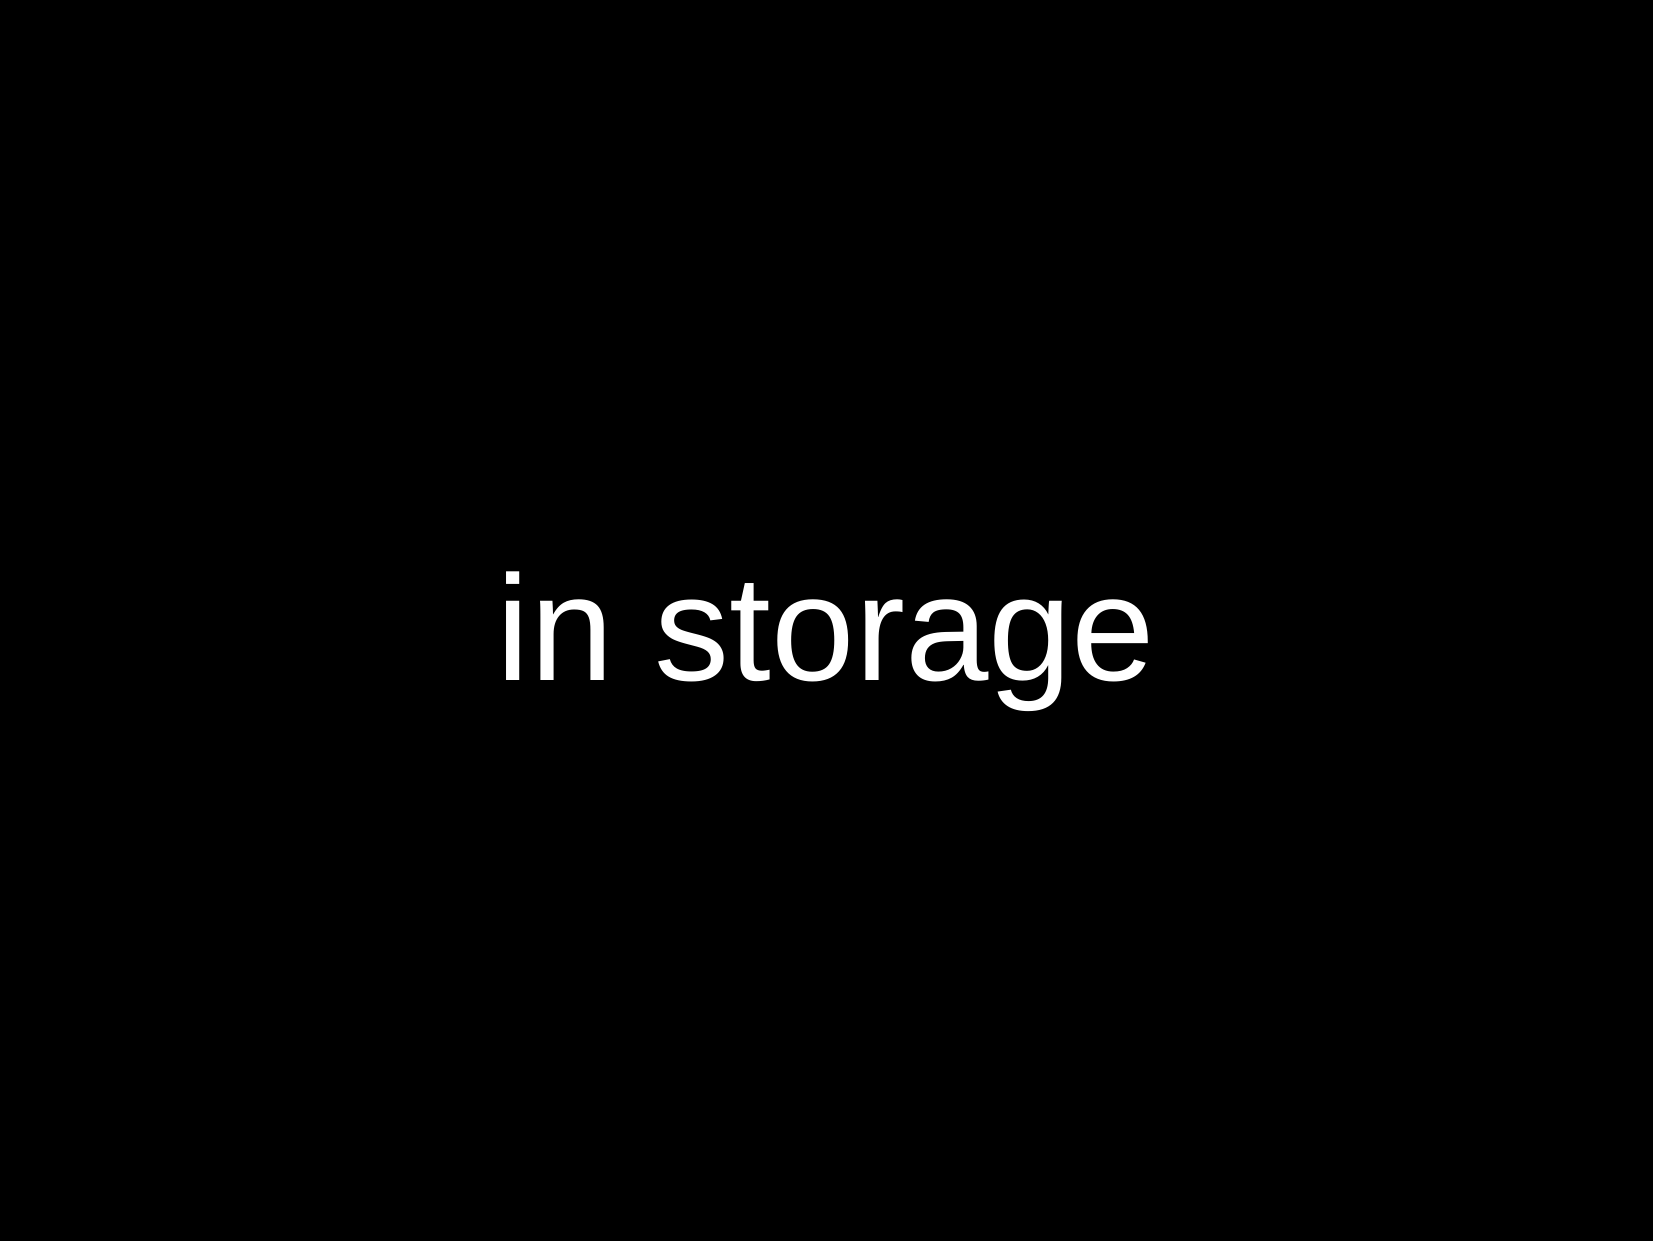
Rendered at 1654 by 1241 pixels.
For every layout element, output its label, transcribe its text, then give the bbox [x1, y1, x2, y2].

title in storage [82, 56, 1571, 1201]
